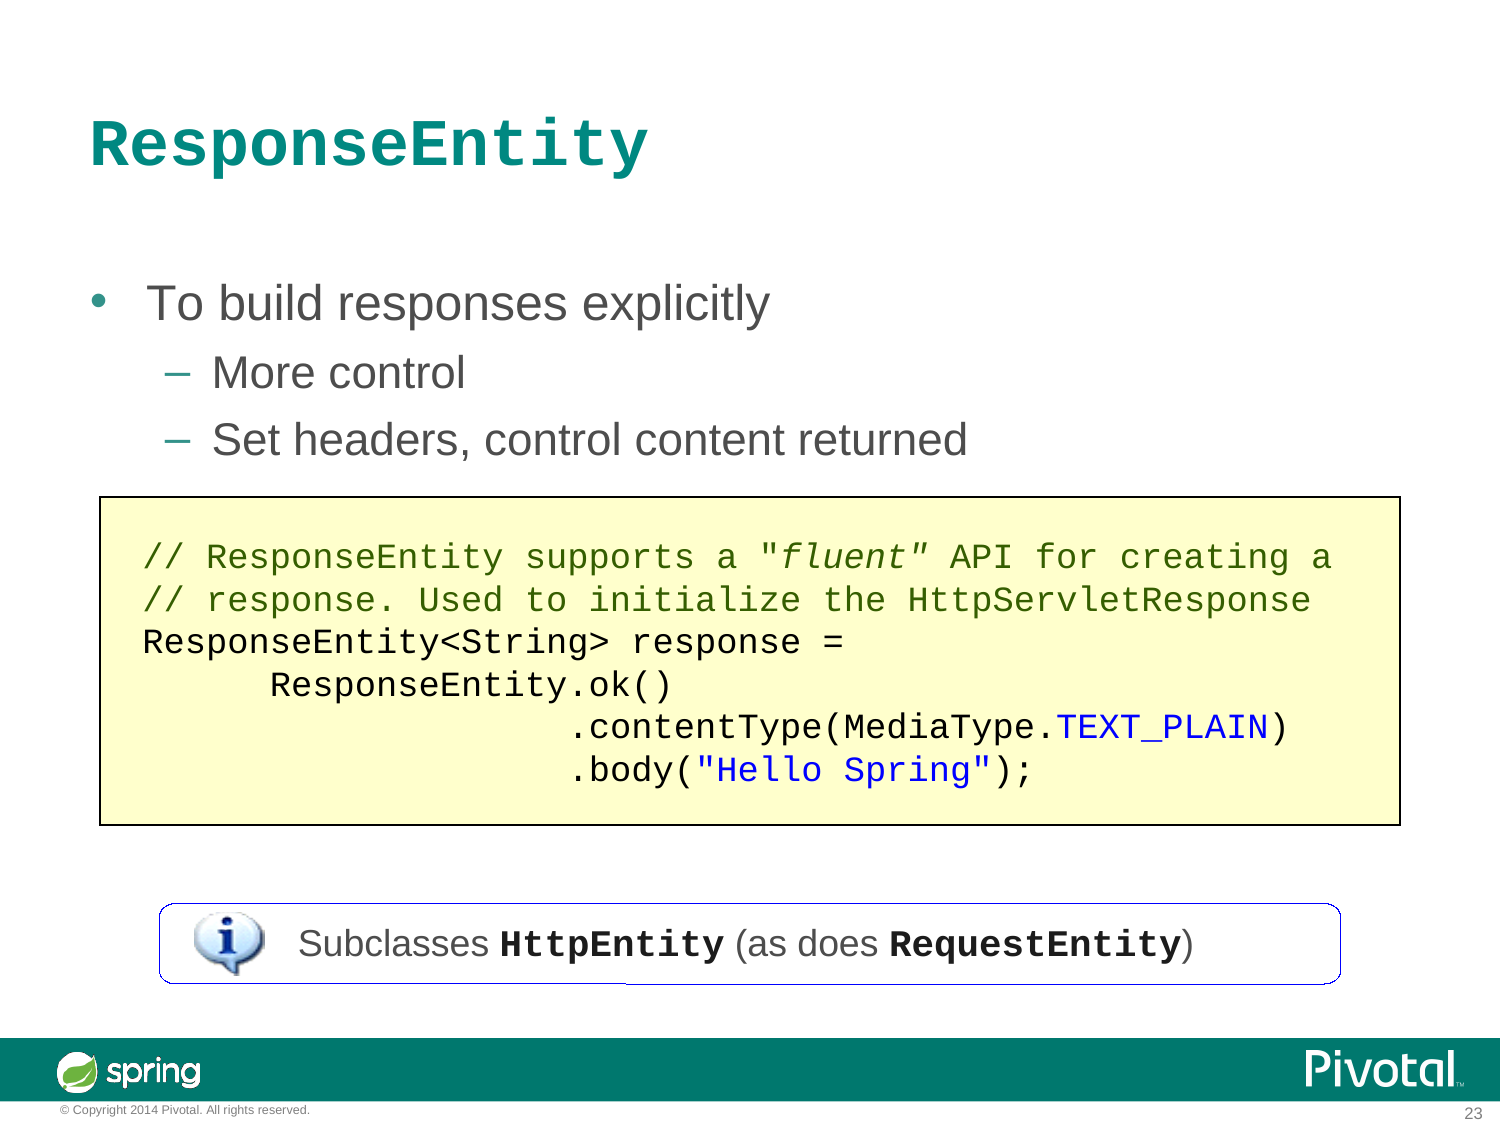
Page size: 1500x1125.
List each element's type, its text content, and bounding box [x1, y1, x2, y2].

text_box Subclasses HttpEntity (as does RequestEntity) [281, 911, 1311, 976]
picture [32, 1041, 210, 1103]
text_box [159, 903, 1341, 985]
list To build responses explicitly More control Set headers, control content returned [75, 262, 1426, 1005]
picture [1306, 1050, 1464, 1087]
picture [194, 912, 265, 976]
title ResponseEntity [75, 45, 1426, 233]
text_box // ResponseEntity supports a "fluent" API for creating a // response. Used to initialize the HttpServletResponse ResponseEntity<String> response = ResponseEntity.ok() .contentType(MediaType.TEXT_PLAIN) .body("Hello Spring"); [100, 496, 1400, 826]
